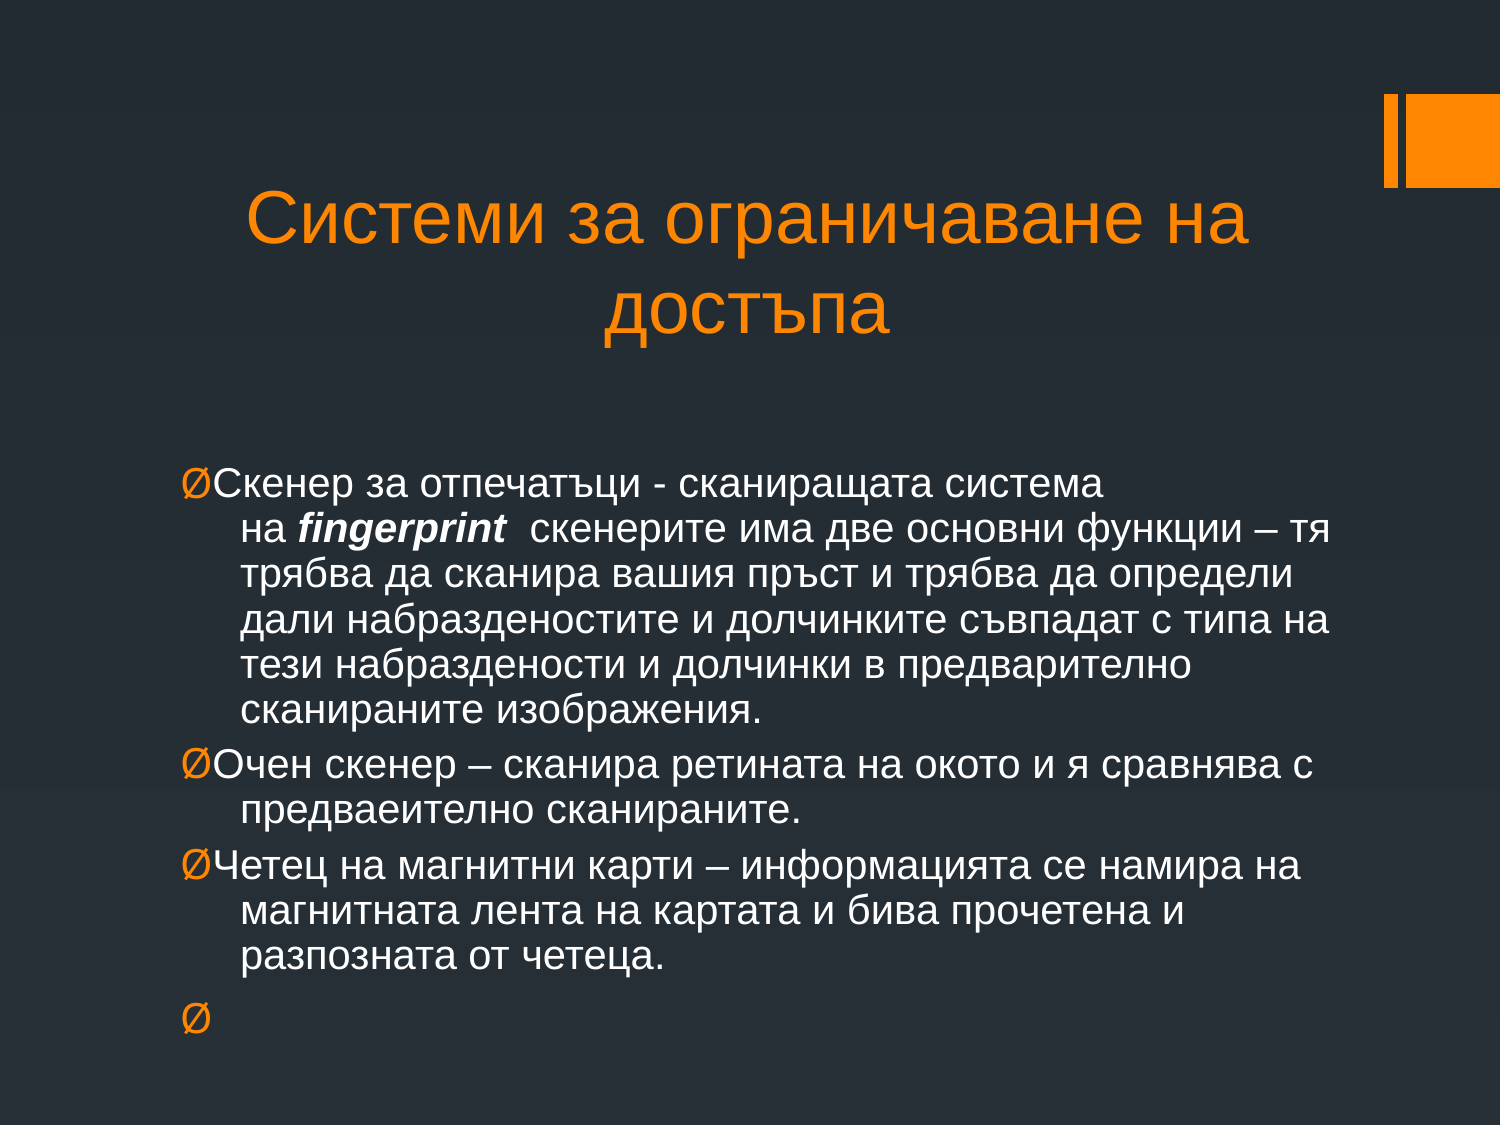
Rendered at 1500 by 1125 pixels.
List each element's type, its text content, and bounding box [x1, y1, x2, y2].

title Системи за ограничаване на достъпа [147, 160, 1348, 351]
list Скенер за отпечатъци - сканиращата система на fingerprint скенерите има две основни функции – тя трябва да сканира вашия пръст и трябва да определи дали набразденостите и долчинките съвпадат с типа на тези набраздености и долчинки в предварително сканираните изображения. Очен скенер – сканира ретината на окото и я сравнява с предваеително сканираните. Четец на магнитни карти – информацията се намира на магнитната лента на картата и бива прочетена и разпозната от четеца. [150, 454, 1351, 1036]
